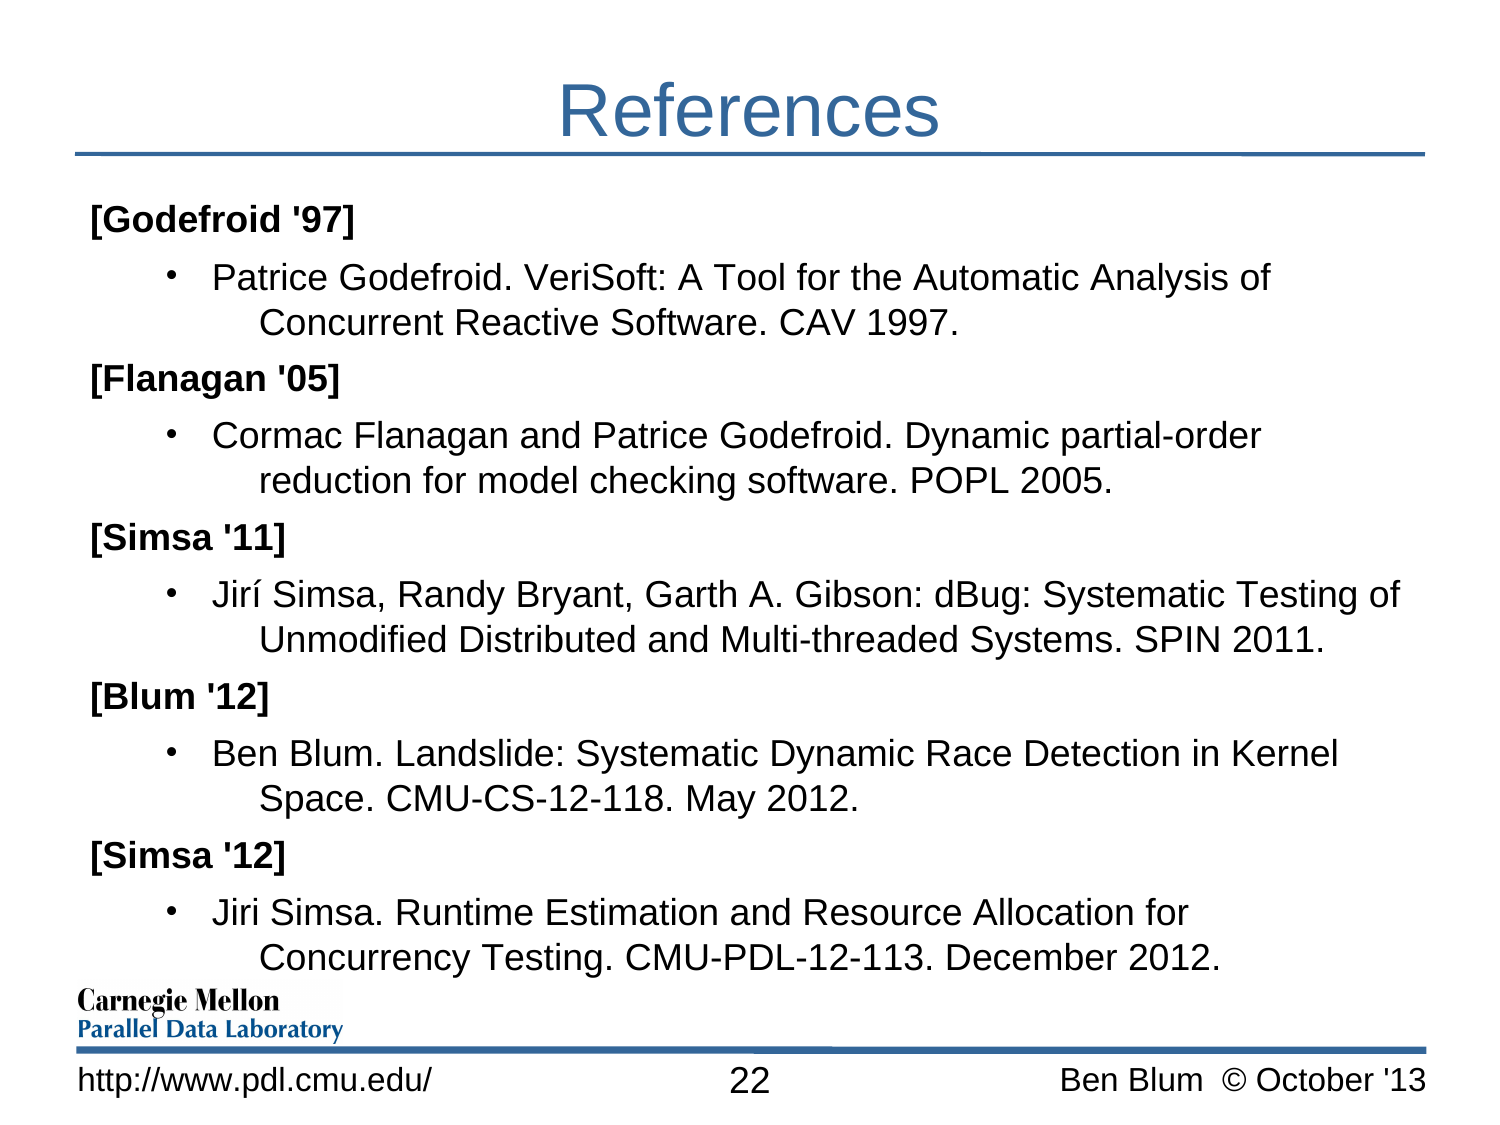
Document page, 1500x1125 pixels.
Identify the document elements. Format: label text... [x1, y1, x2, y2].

list [Godefroid '97] Patrice Godefroid. VeriSoft: A Tool for the Automatic Analysis of Concurrent Reactive Software. CAV 1997. [Flanagan '05] Cormac Flanagan and Patrice Godefroid. Dynamic partial-order reduction for model checking software. POPL 2005. [Simsa '11] Jirí Simsa, Randy Bryant, Garth A. Gibson: dBug: Systematic Testing of Unmodified Distributed and Multi-threaded Systems. SPIN 2011. [Blum '12] Ben Blum. Landslide: Systematic Dynamic Race Detection in Kernel Space. CMU-CS-12-118. May 2012. [Simsa '12] Jiri Simsa. Runtime Estimation and Resource Allocation for Concurrency Testing. CMU-PDL-12-113. December 2012. [75, 187, 1426, 986]
picture [77, 986, 343, 1044]
title References [112, 50, 1388, 163]
